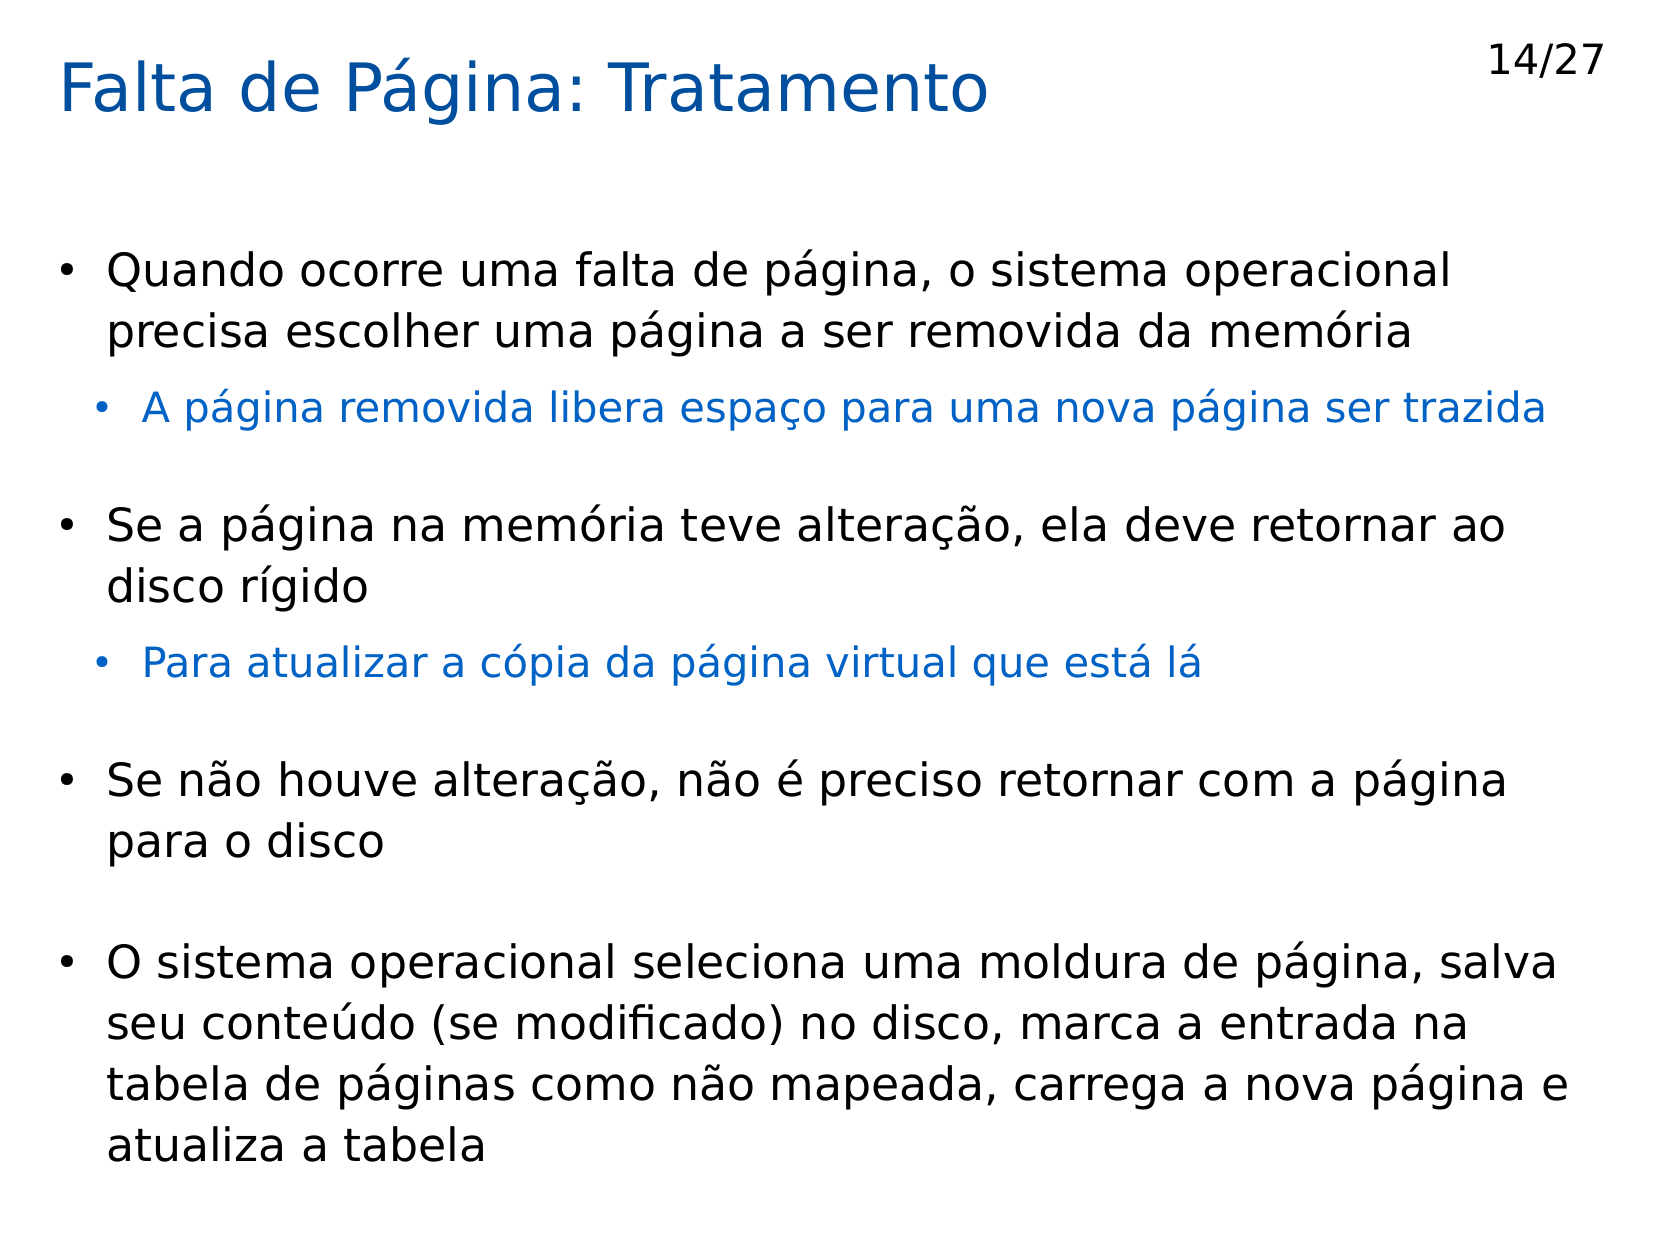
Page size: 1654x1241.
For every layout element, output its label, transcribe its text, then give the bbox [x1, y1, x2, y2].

list Quando ocorre uma falta de página, o sistema operacional precisa escolher uma página a ser removida da memória A página removida libera espaço para uma nova página ser trazida Se a página na memória teve alteração, ela deve retornar ao disco rígido Para atualizar a cópia da página virtual que está lá Se não houve alteração, não é preciso retornar com a página para o disco O sistema operacional seleciona uma moldura de página, salva seu conteúdo (se modificado) no disco, marca a entrada na tabela de páginas como não mapeada, carrega a nova página e atualiza a tabela [59, 236, 1595, 1211]
title Falta de Página: Tratamento [59, 29, 1506, 148]
